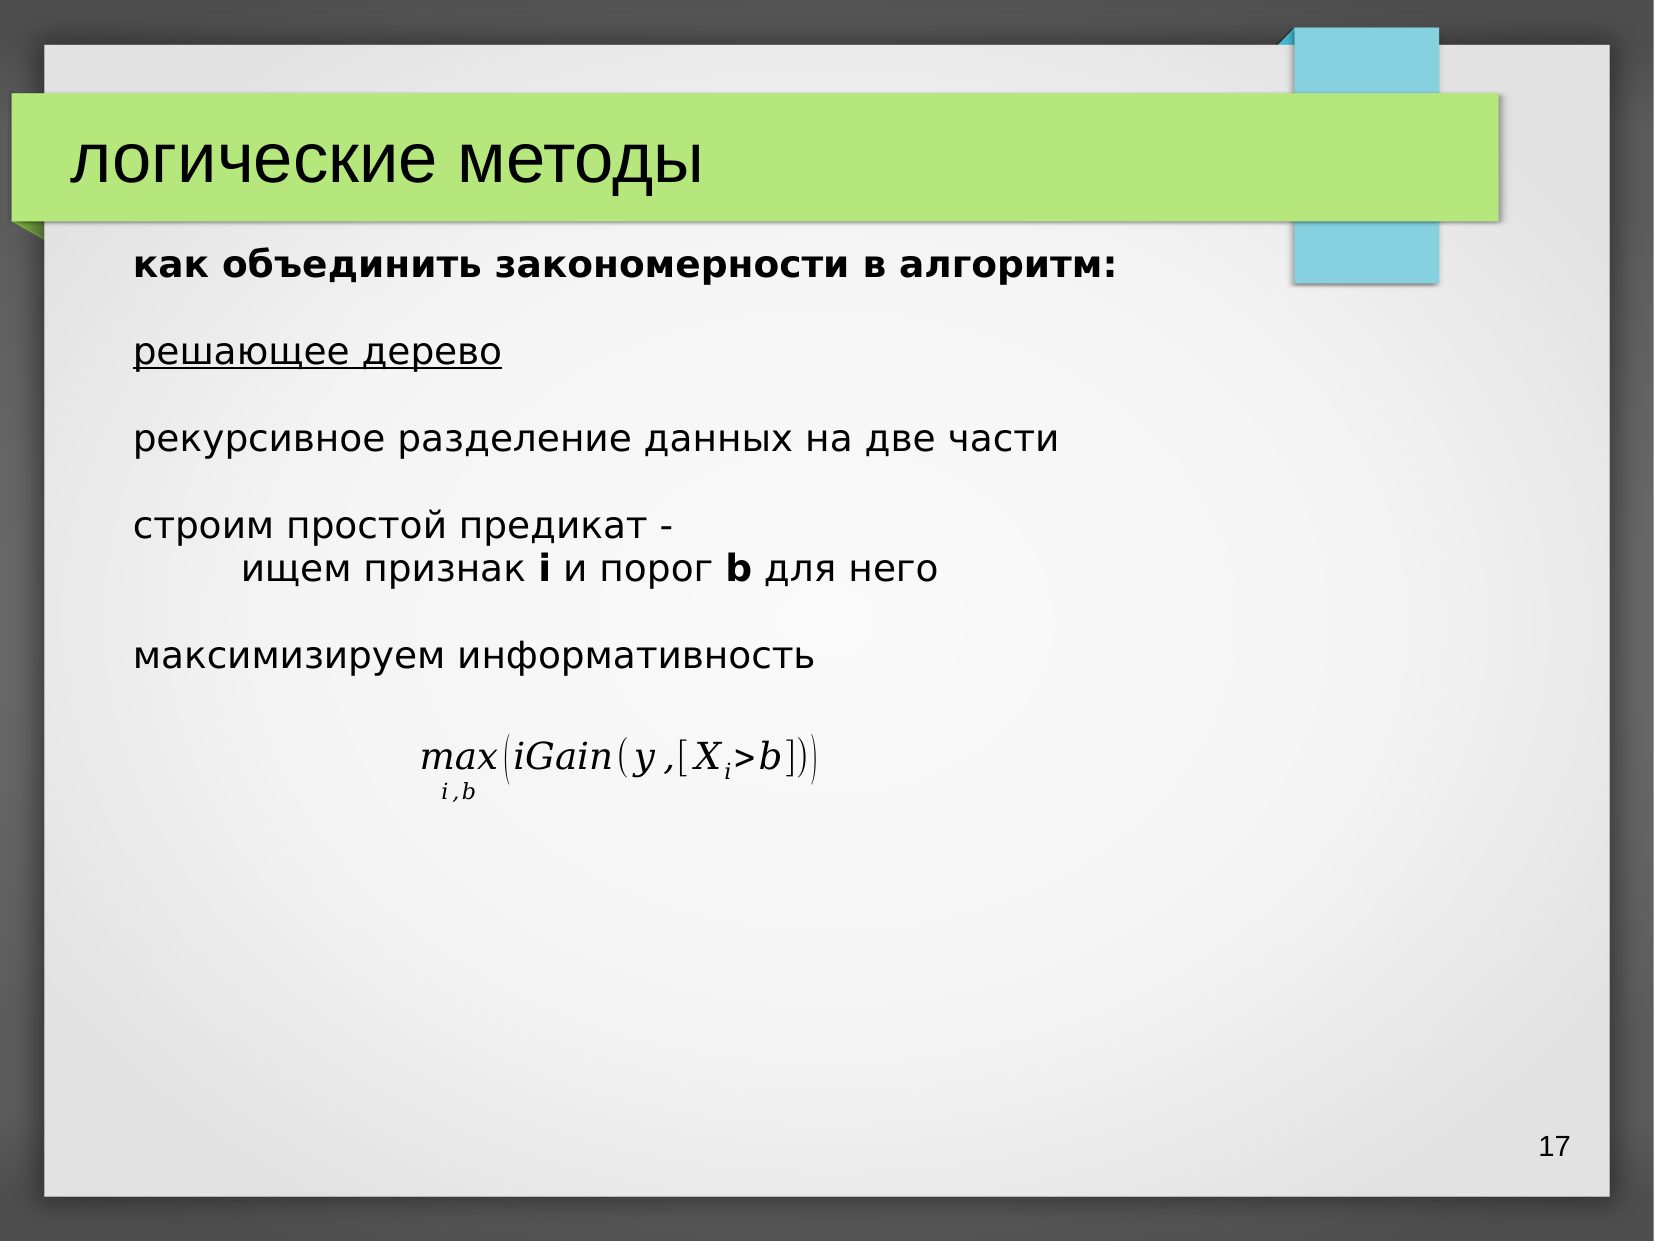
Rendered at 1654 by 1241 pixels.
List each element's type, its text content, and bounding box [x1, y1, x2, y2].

text_box как объединить закономерности в алгоритм: решающее дерево рекурсивное разделение данных на две части строим простой предикат - ищем признак i и порог b для него максимизируем информативность [118, 234, 1158, 705]
chart [413, 732, 825, 806]
picture [0, 0, 1654, 1241]
title логические методы [70, 118, 1205, 199]
